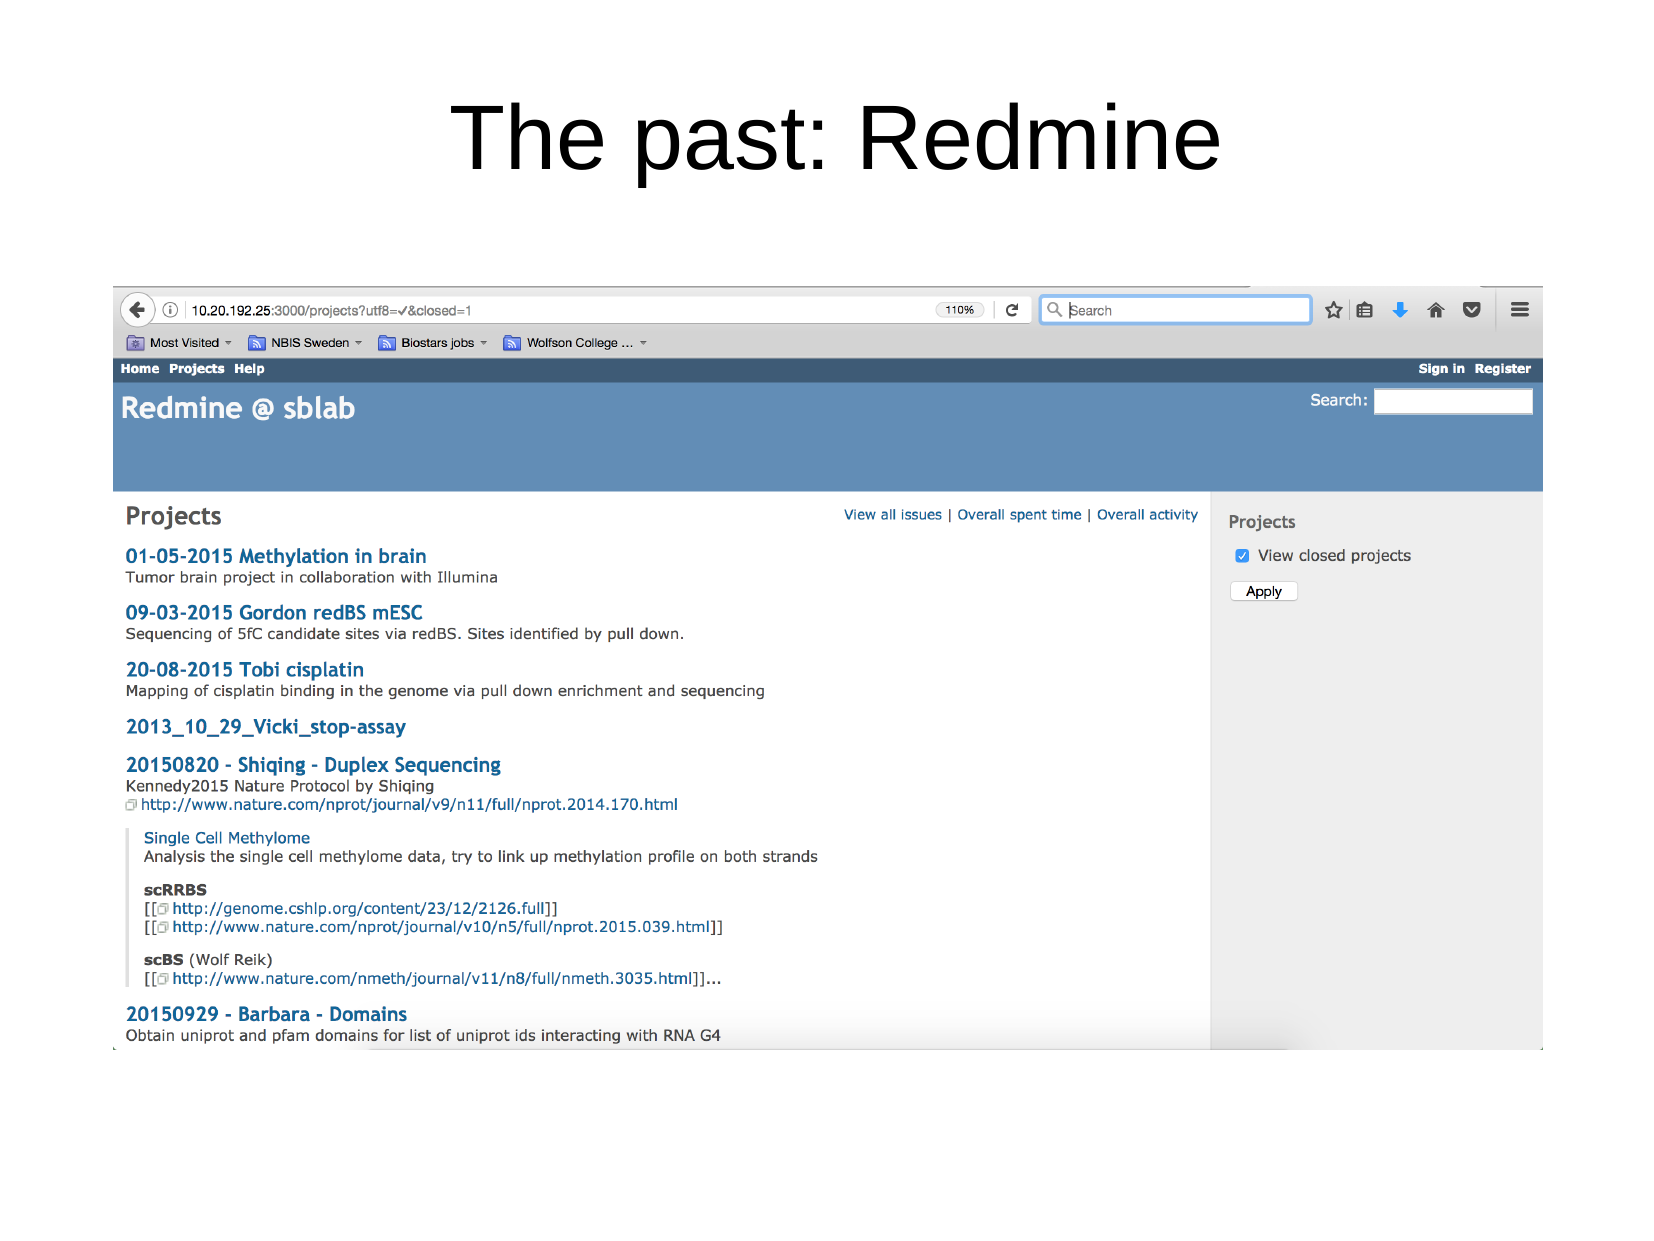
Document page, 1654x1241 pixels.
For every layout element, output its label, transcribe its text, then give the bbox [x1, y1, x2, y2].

text_box The past: Redmine [405, 79, 1269, 211]
picture [113, 286, 1543, 1050]
